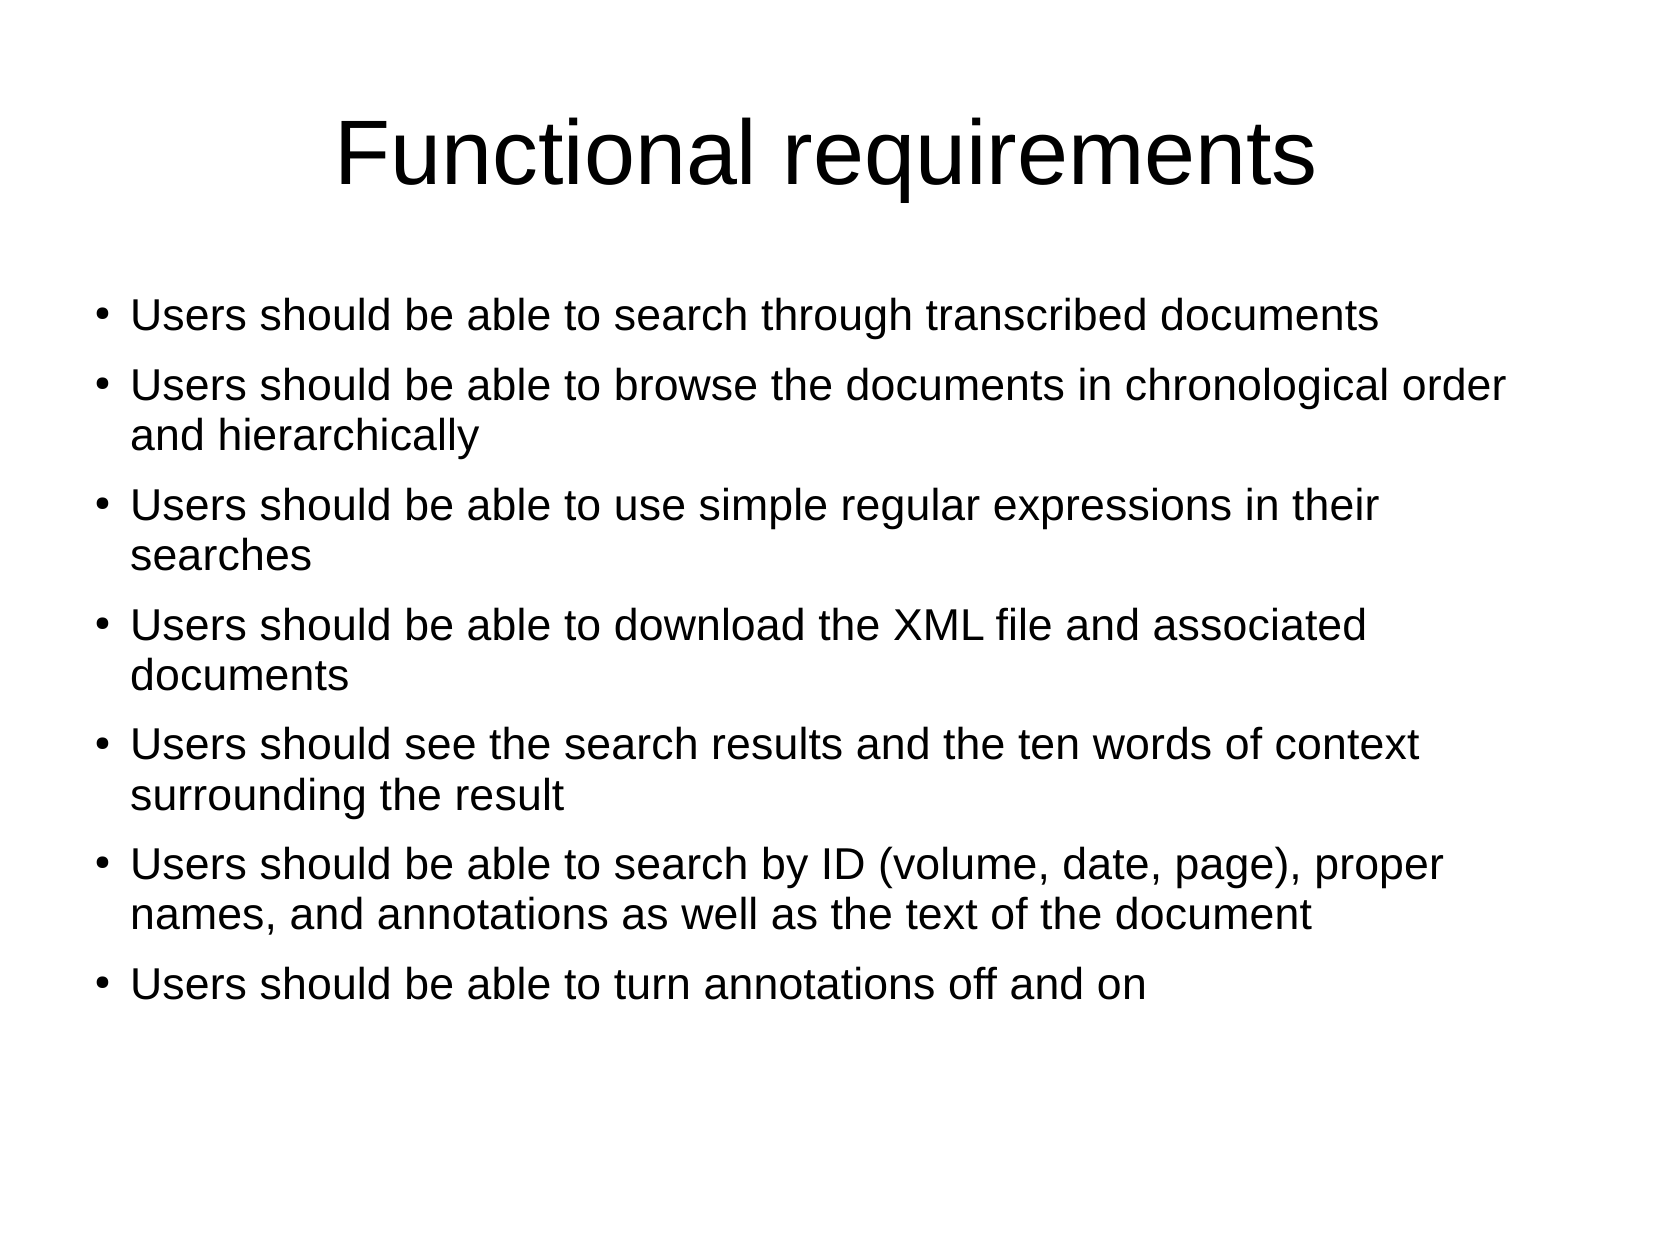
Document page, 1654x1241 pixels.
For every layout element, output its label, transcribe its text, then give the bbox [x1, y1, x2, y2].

list Users should be able to search through transcribed documents Users should be able to browse the documents in chronological order and hierarchically Users should be able to use simple regular expressions in their searches Users should be able to download the XML file and associated documents Users should see the search results and the ten words of context surrounding the result Users should be able to search by ID (volume, date, page), proper names, and annotations as well as the text of the document Users should be able to turn annotations off and on [82, 290, 1571, 1010]
title Functional requirements [82, 49, 1571, 257]
